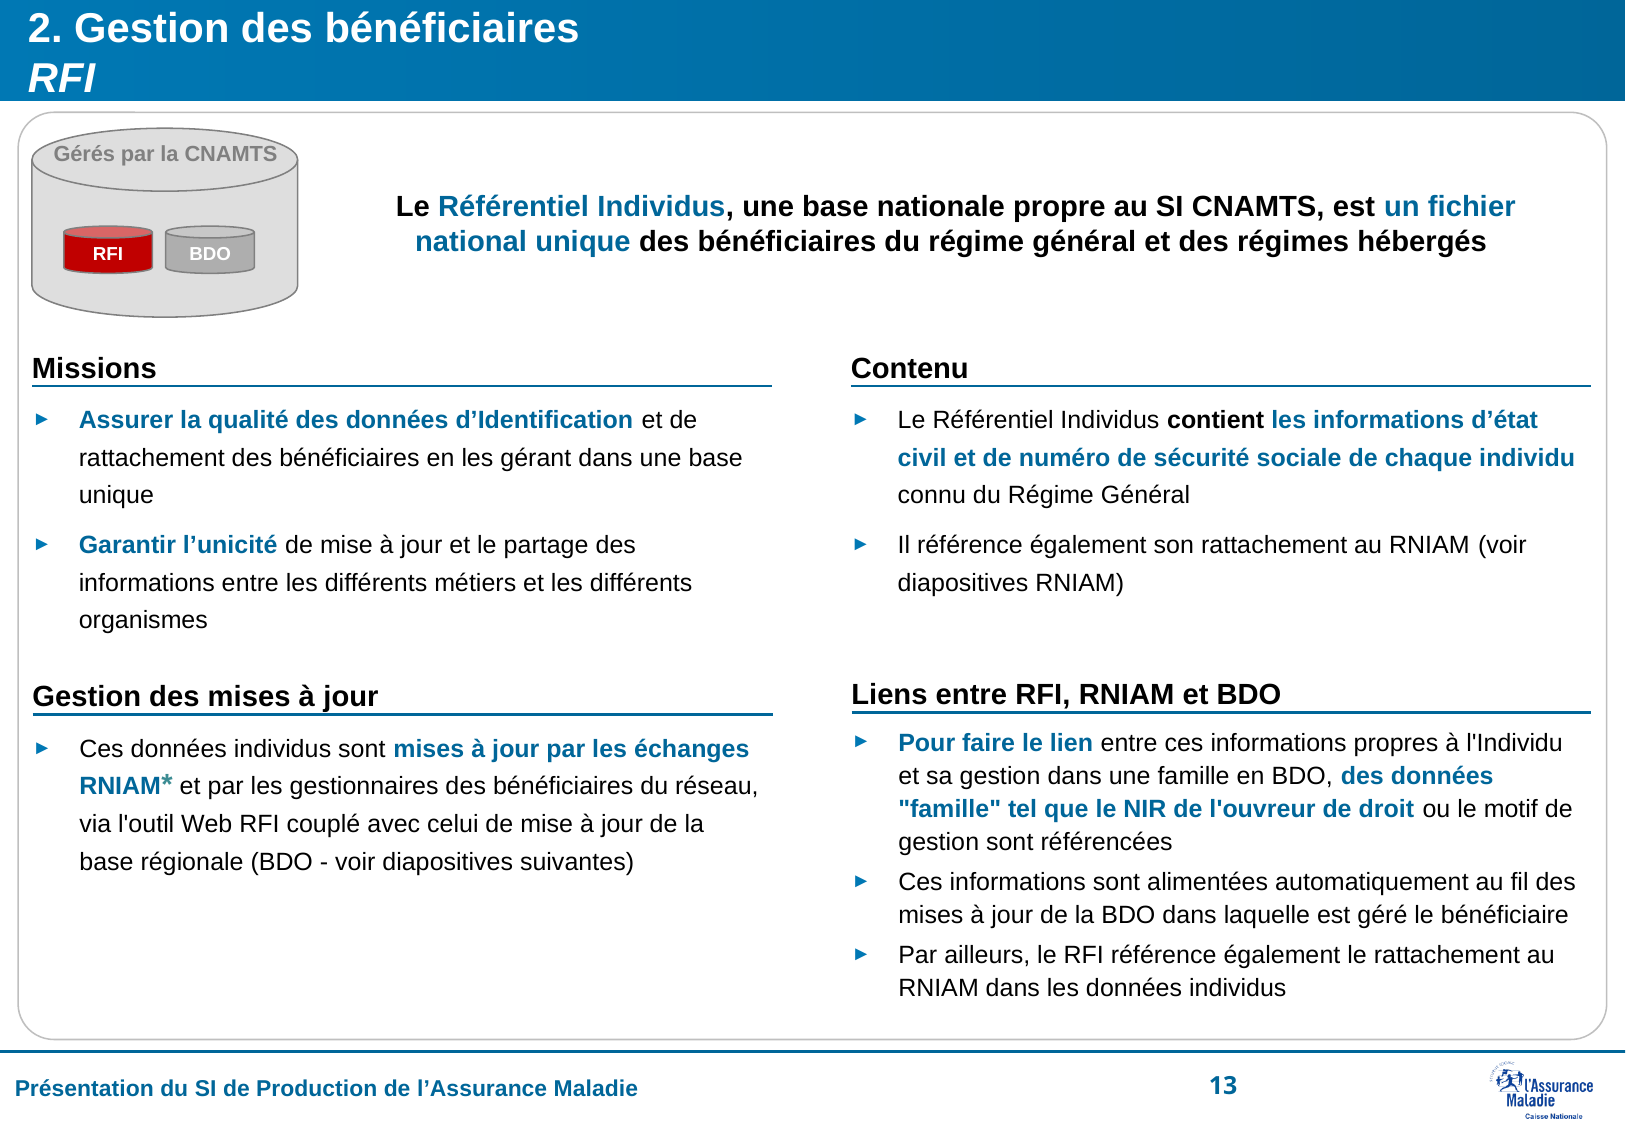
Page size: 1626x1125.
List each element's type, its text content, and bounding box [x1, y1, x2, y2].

text_box BDO [165, 233, 255, 274]
title 2. Gestion des bénéficiaires RFI [12, 3, 1595, 99]
text_box [101, 128, 229, 132]
text_box Contenu Le Référentiel Individus contient les informations d’état civil et de numéro de sécurité sociale de chaque individu connu du Régime Général Il référence également son rattachement au RNIAM (voir diapositives RNIAM) [850, 346, 1591, 385]
text_box RFI [63, 233, 153, 274]
text_box [31, 174, 298, 318]
text_box Liens entre RFI, RNIAM et BDO Pour faire le lien entre ces informations propres à l'Individu et sa gestion dans une famille en BDO, des données "famille" tel que le NIR de l'ouvreur de droit ou le motif de gestion sont référencées Ces informations sont alimentées automatiquement au fil des mises à jour de la BDO dans laquelle est géré le bénéficiaire Par ailleurs, le RFI référence également le rattachement au RNIAM dans les données individus [851, 672, 1592, 1002]
text_box Gestion des mises à jour Ces données individus sont mises à jour par les échanges RNIAM* et par les gestionnaires des bénéficiaires du réseau, via l'outil Web RFI couplé avec celui de mise à jour de la base régionale (BDO - voir diapositives suivantes) [32, 675, 773, 713]
picture [1484, 1056, 1595, 1120]
text_box Le Référentiel Individus, une base nationale propre au SI CNAMTS, est un fichier national unique des bénéficiaires du régime général et des régimes hébergés [320, 144, 1592, 302]
text_box Gestion des mises à jour Ces données individus sont mises à jour par les échanges RNIAM* et par les gestionnaires des bénéficiaires du réseau, via l'outil Web RFI couplé avec celui de mise à jour de la base régionale (BDO - voir diapositives suivantes) [32, 714, 773, 876]
text_box Gérés par la CNAMTS [31, 132, 300, 174]
text_box 4 [63, 226, 153, 238]
text_box Contenu Le Référentiel Individus contient les informations d’état civil et de numéro de sécurité sociale de chaque individu connu du Régime Général Il référence également son rattachement au RNIAM (voir diapositives RNIAM) [850, 386, 1591, 597]
text_box 2 [165, 226, 255, 238]
text_box Missions Assurer la qualité des données d’Identification et de rattachement des bénéficiaires en les gérant dans une base unique Garantir l’unicité de mise à jour et le partage des informations entre les différents métiers et les différents organismes [31, 346, 772, 635]
